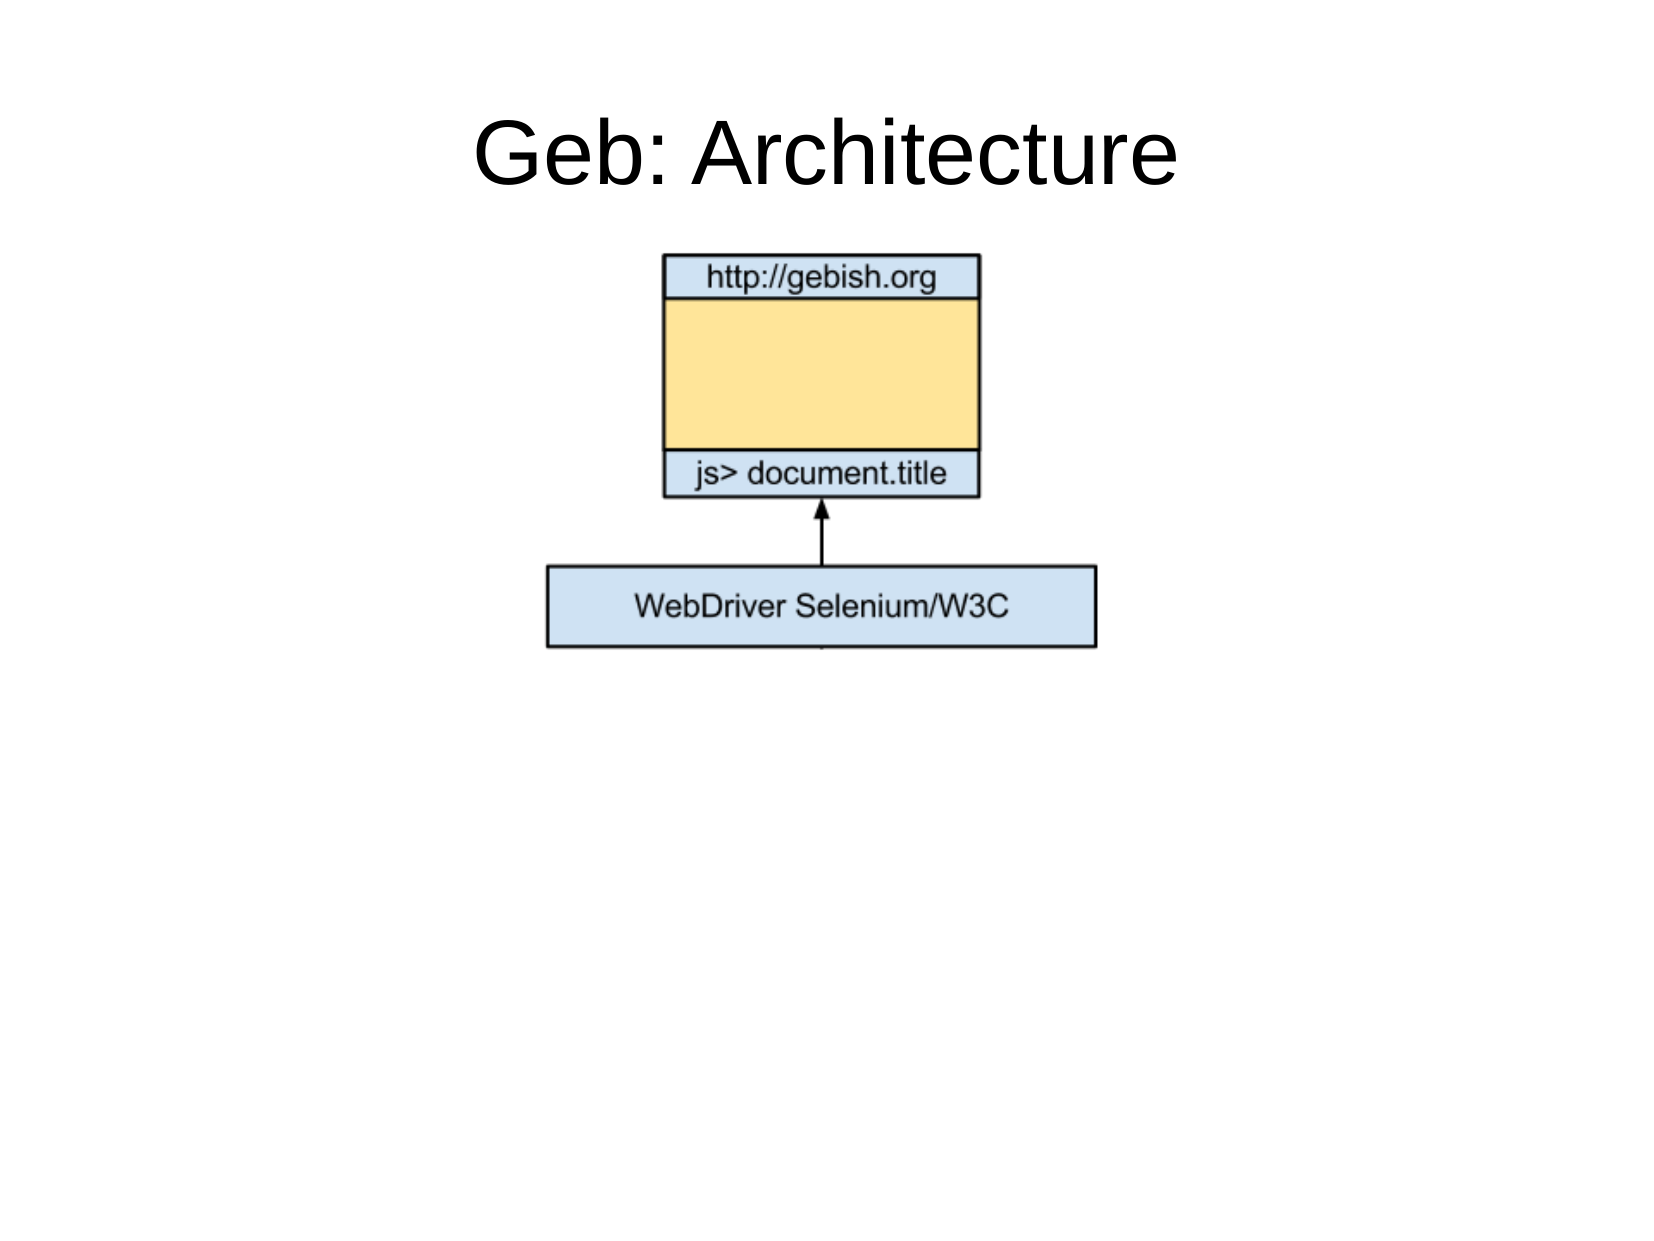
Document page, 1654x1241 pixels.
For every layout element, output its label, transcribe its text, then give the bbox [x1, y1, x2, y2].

picture [450, 164, 1654, 1241]
title Geb: Architecture [82, 49, 1571, 257]
